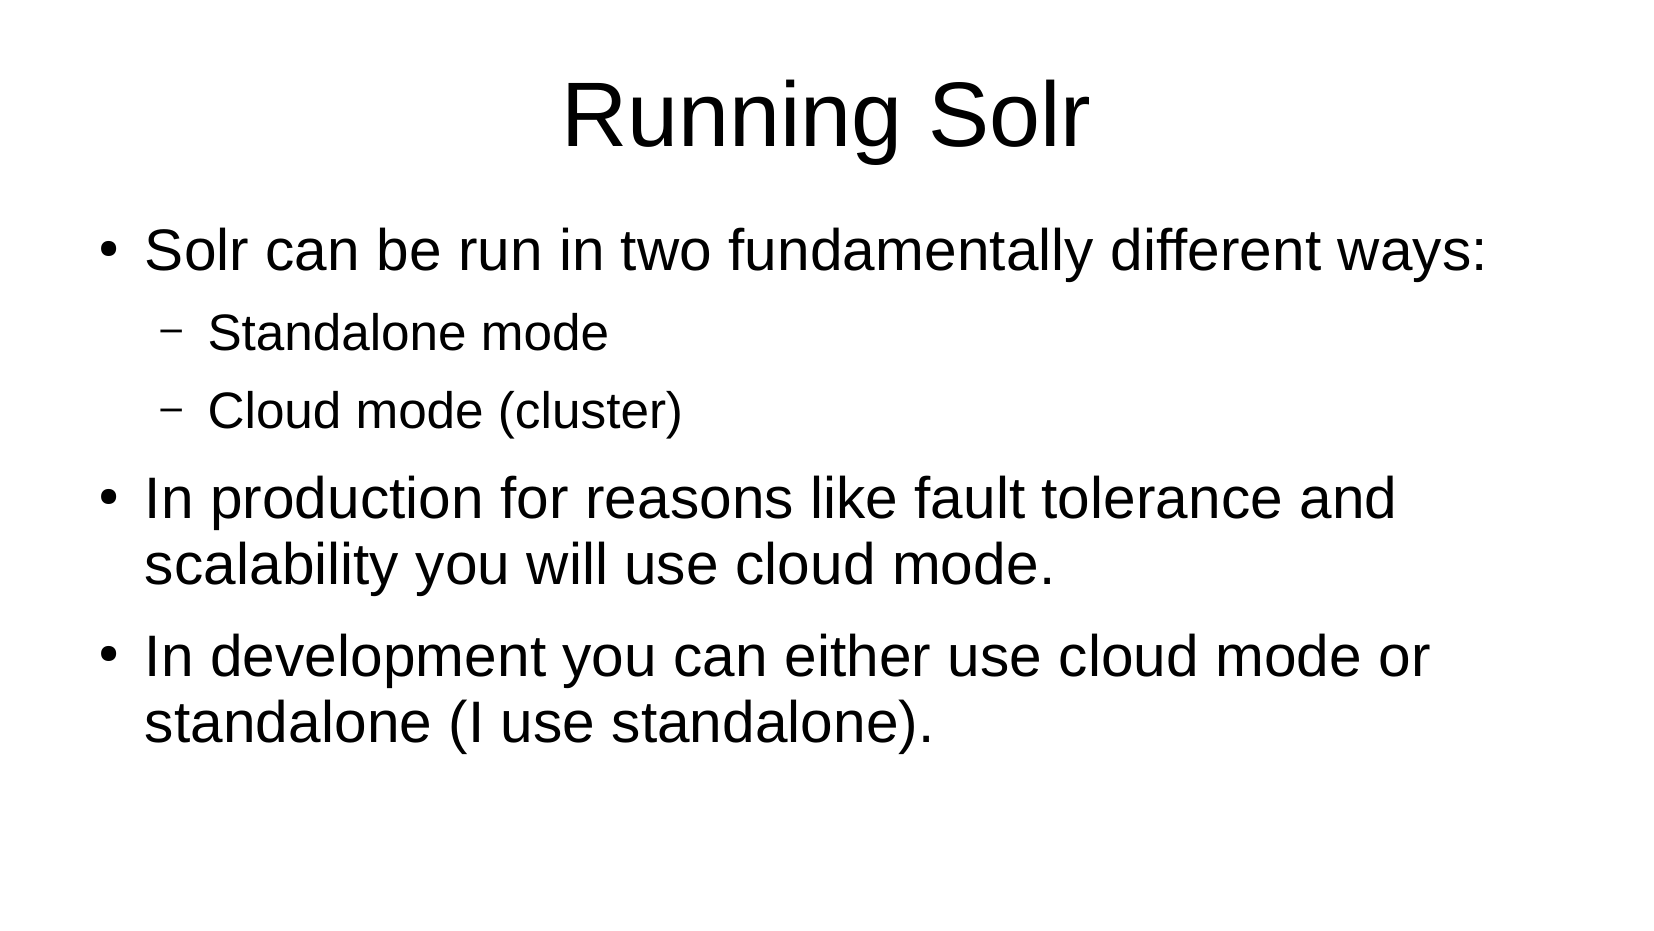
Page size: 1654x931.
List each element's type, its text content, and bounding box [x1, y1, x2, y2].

list Solr can be run in two fundamentally different ways: Standalone mode Cloud mode (cluster) In production for reasons like fault tolerance and scalability you will use cloud mode. In development you can either use cloud mode or standalone (I use standalone). [82, 217, 1571, 758]
title Running Solr [82, 37, 1571, 193]
